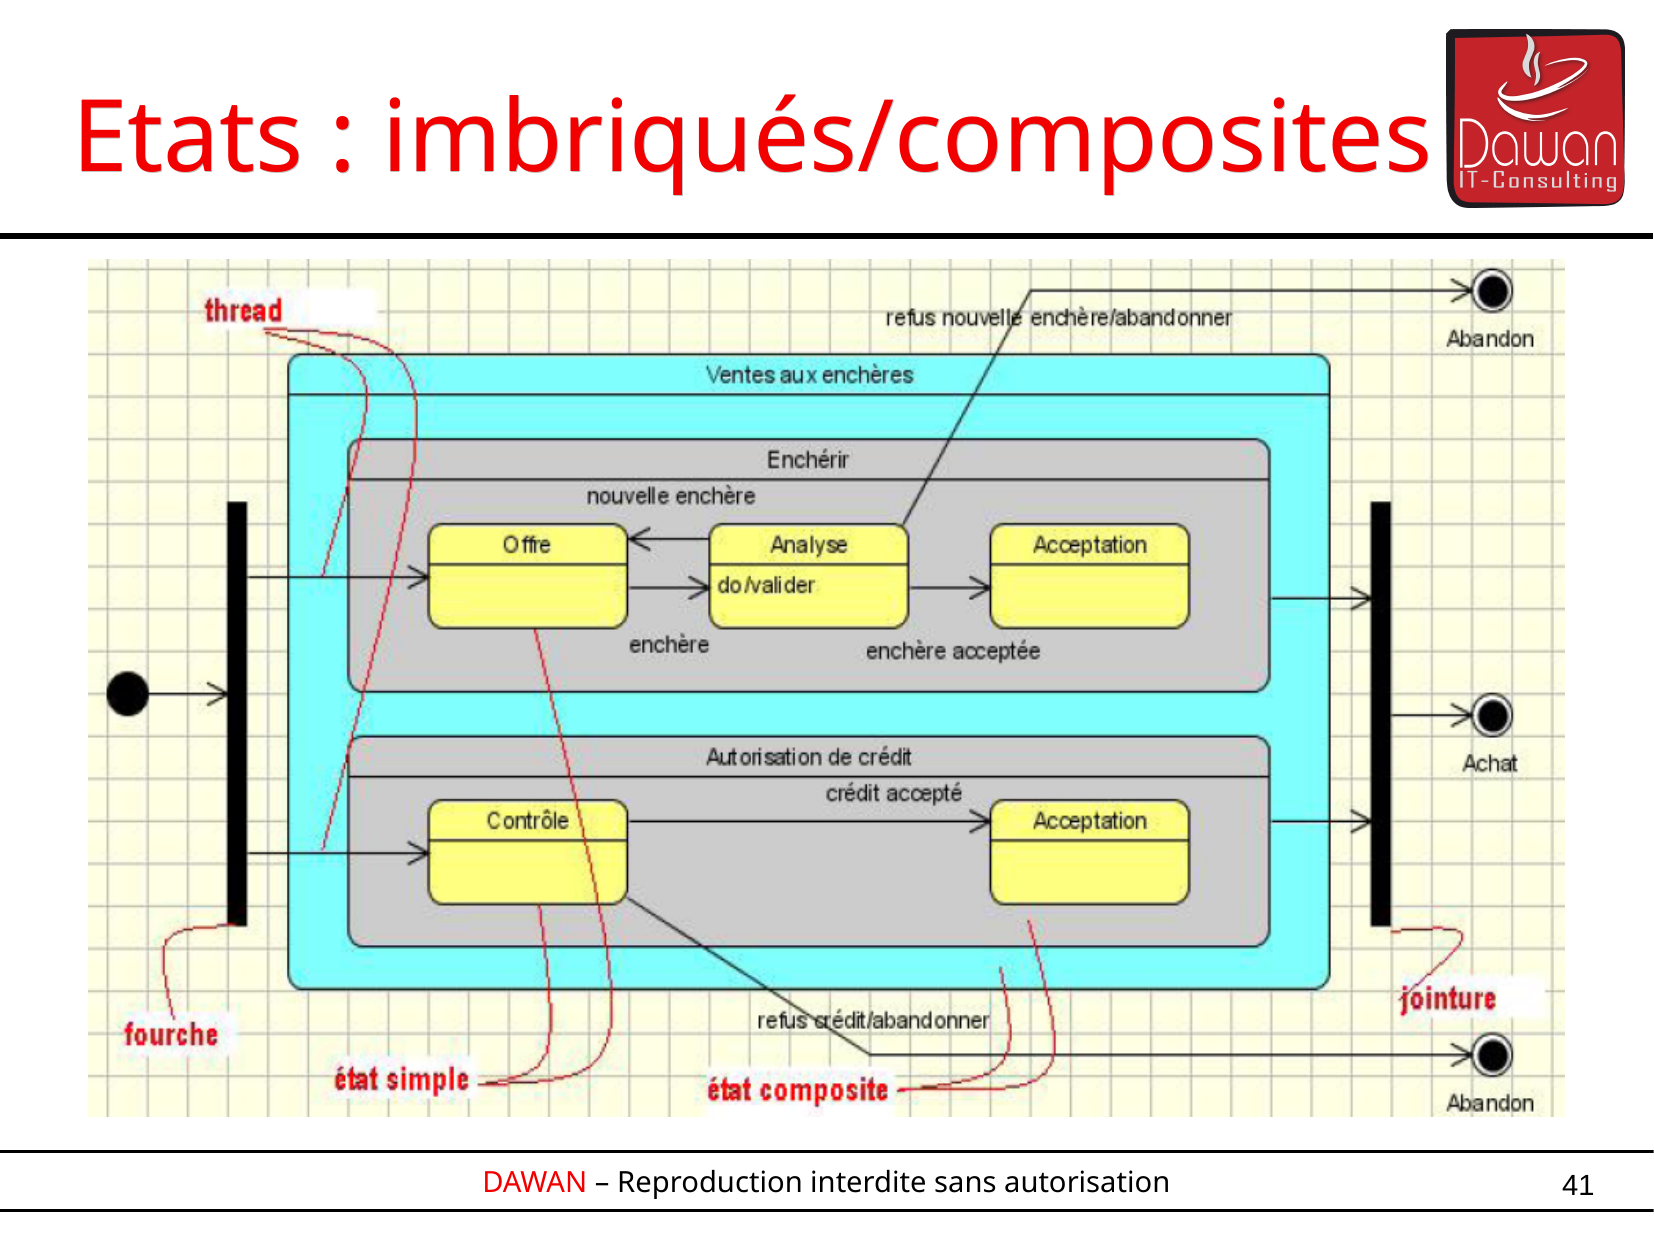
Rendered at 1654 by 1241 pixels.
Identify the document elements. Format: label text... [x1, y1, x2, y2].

picture [88, 259, 1565, 1117]
title Etats : imbriqués/composites [59, 29, 1447, 237]
picture [1447, 29, 1625, 208]
